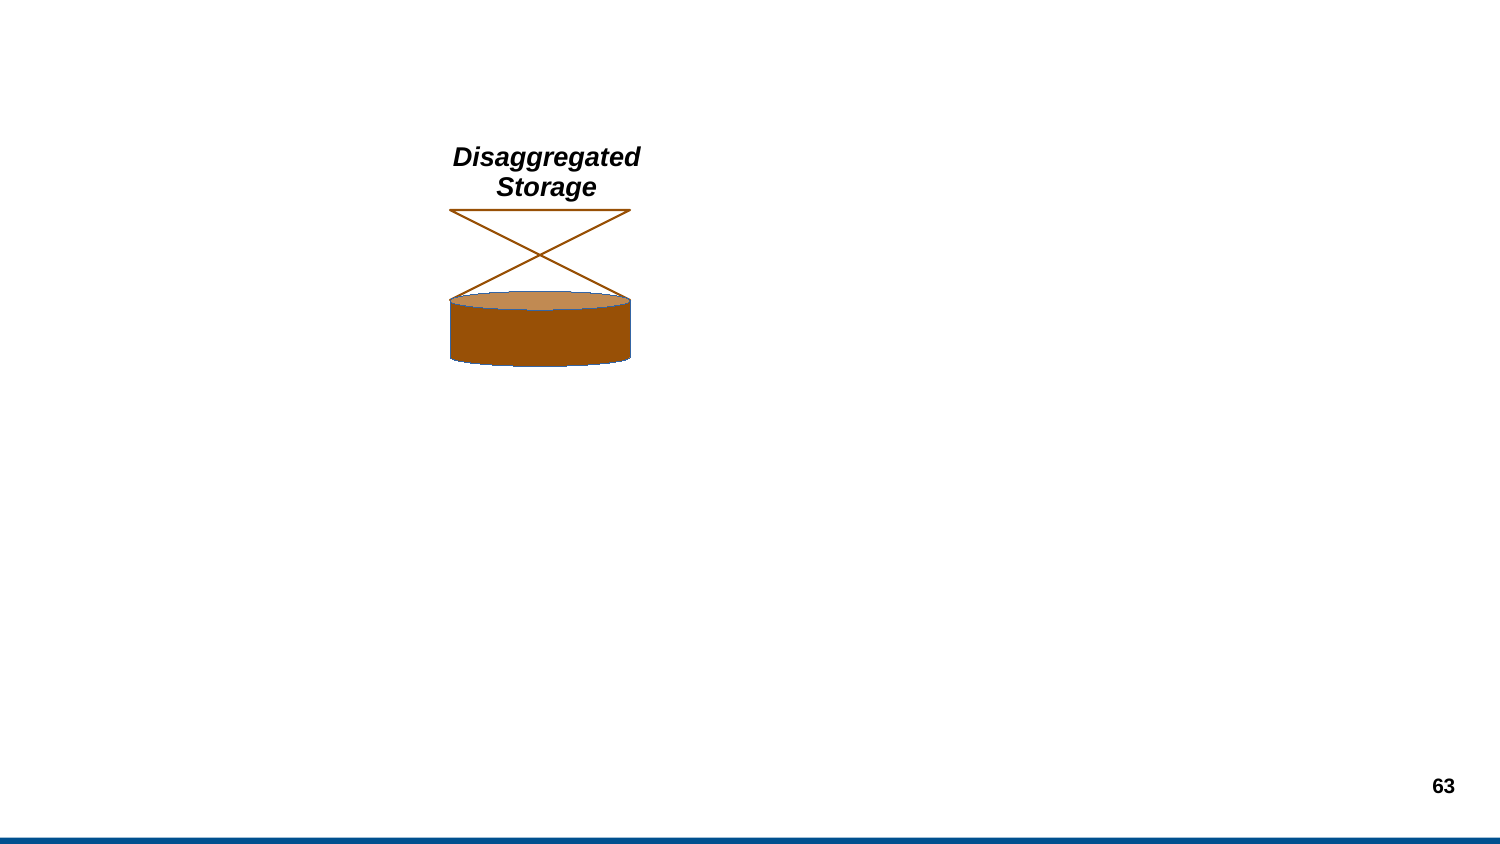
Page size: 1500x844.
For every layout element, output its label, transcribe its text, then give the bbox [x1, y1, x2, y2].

text_box Disaggregated Storage [438, 134, 656, 210]
text_box Application View [450, 291, 631, 311]
text_box [450, 210, 631, 297]
text_box [450, 301, 631, 367]
